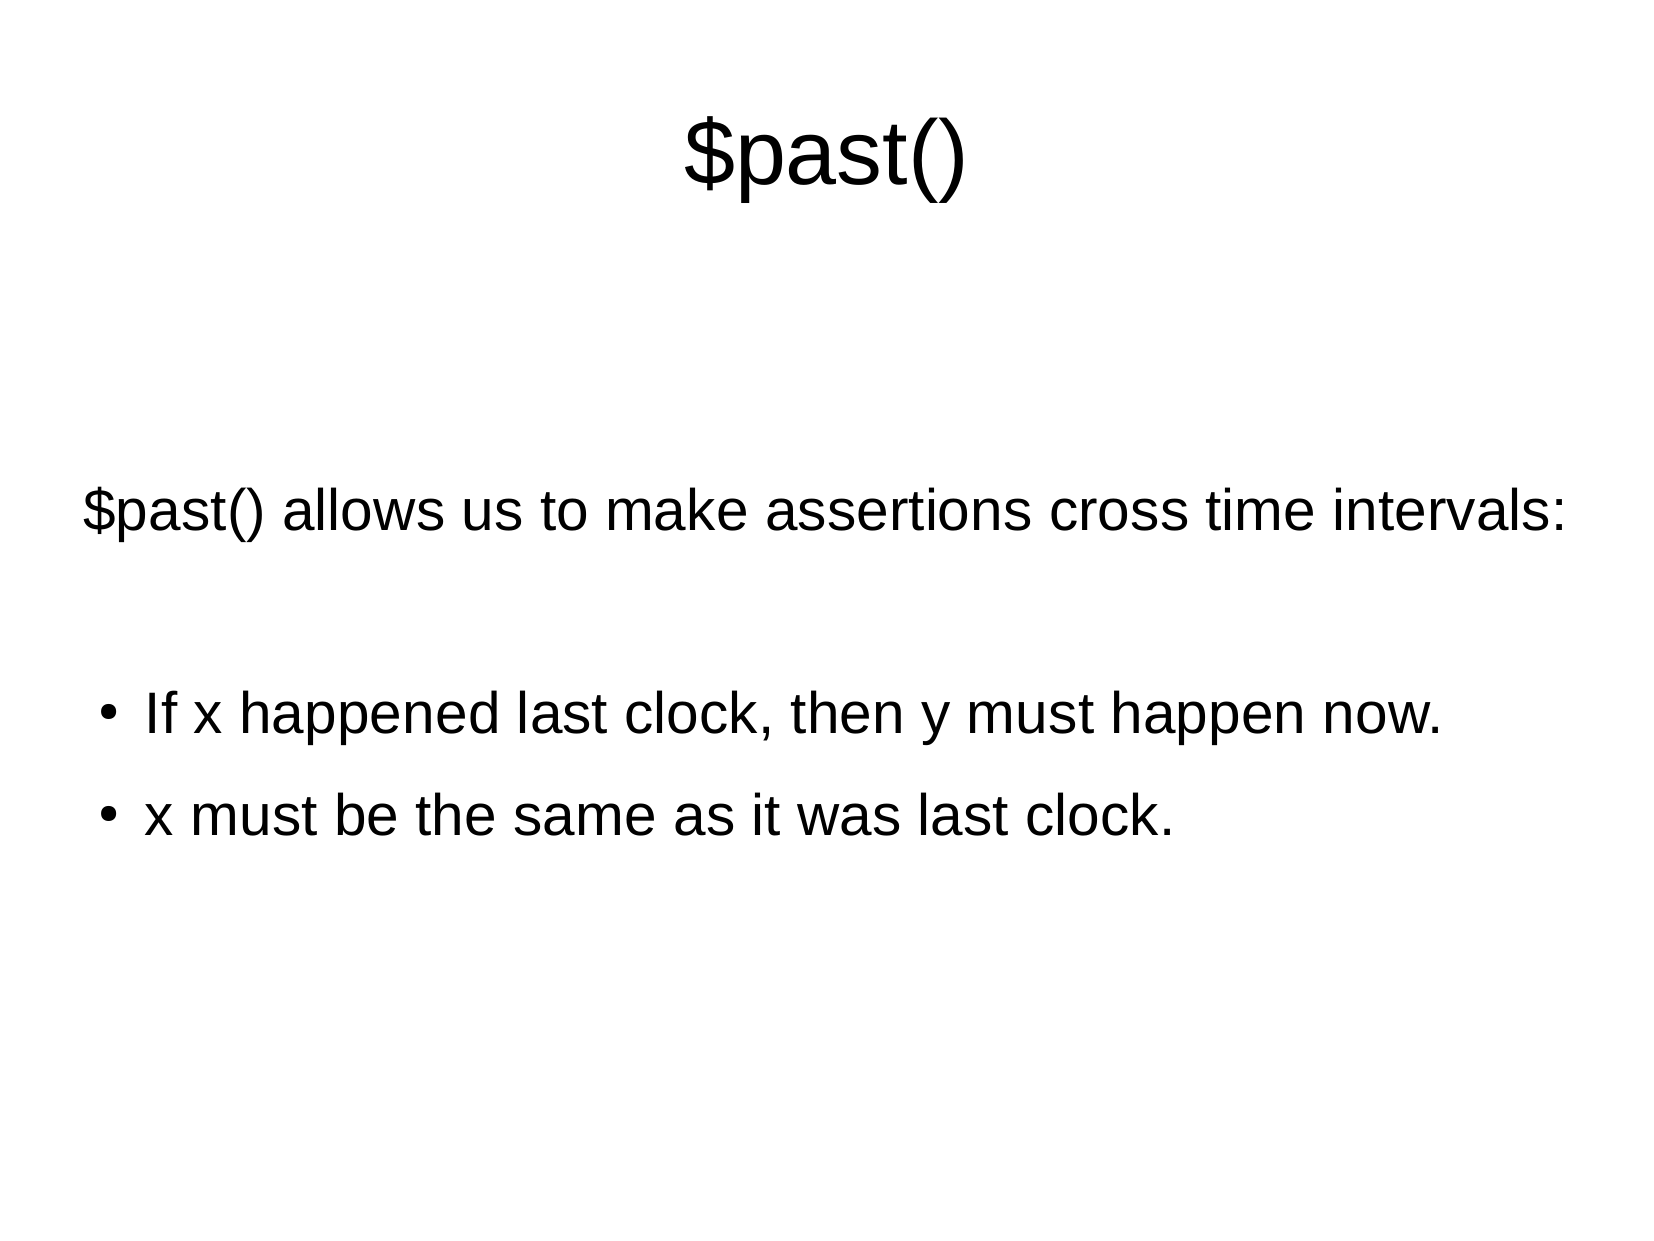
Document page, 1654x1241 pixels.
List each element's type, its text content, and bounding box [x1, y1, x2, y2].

list $past() allows us to make assertions cross time intervals: If x happened last clock, then y must happen now. x must be the same as it was last clock. [82, 467, 1571, 863]
title $past() [82, 49, 1571, 257]
